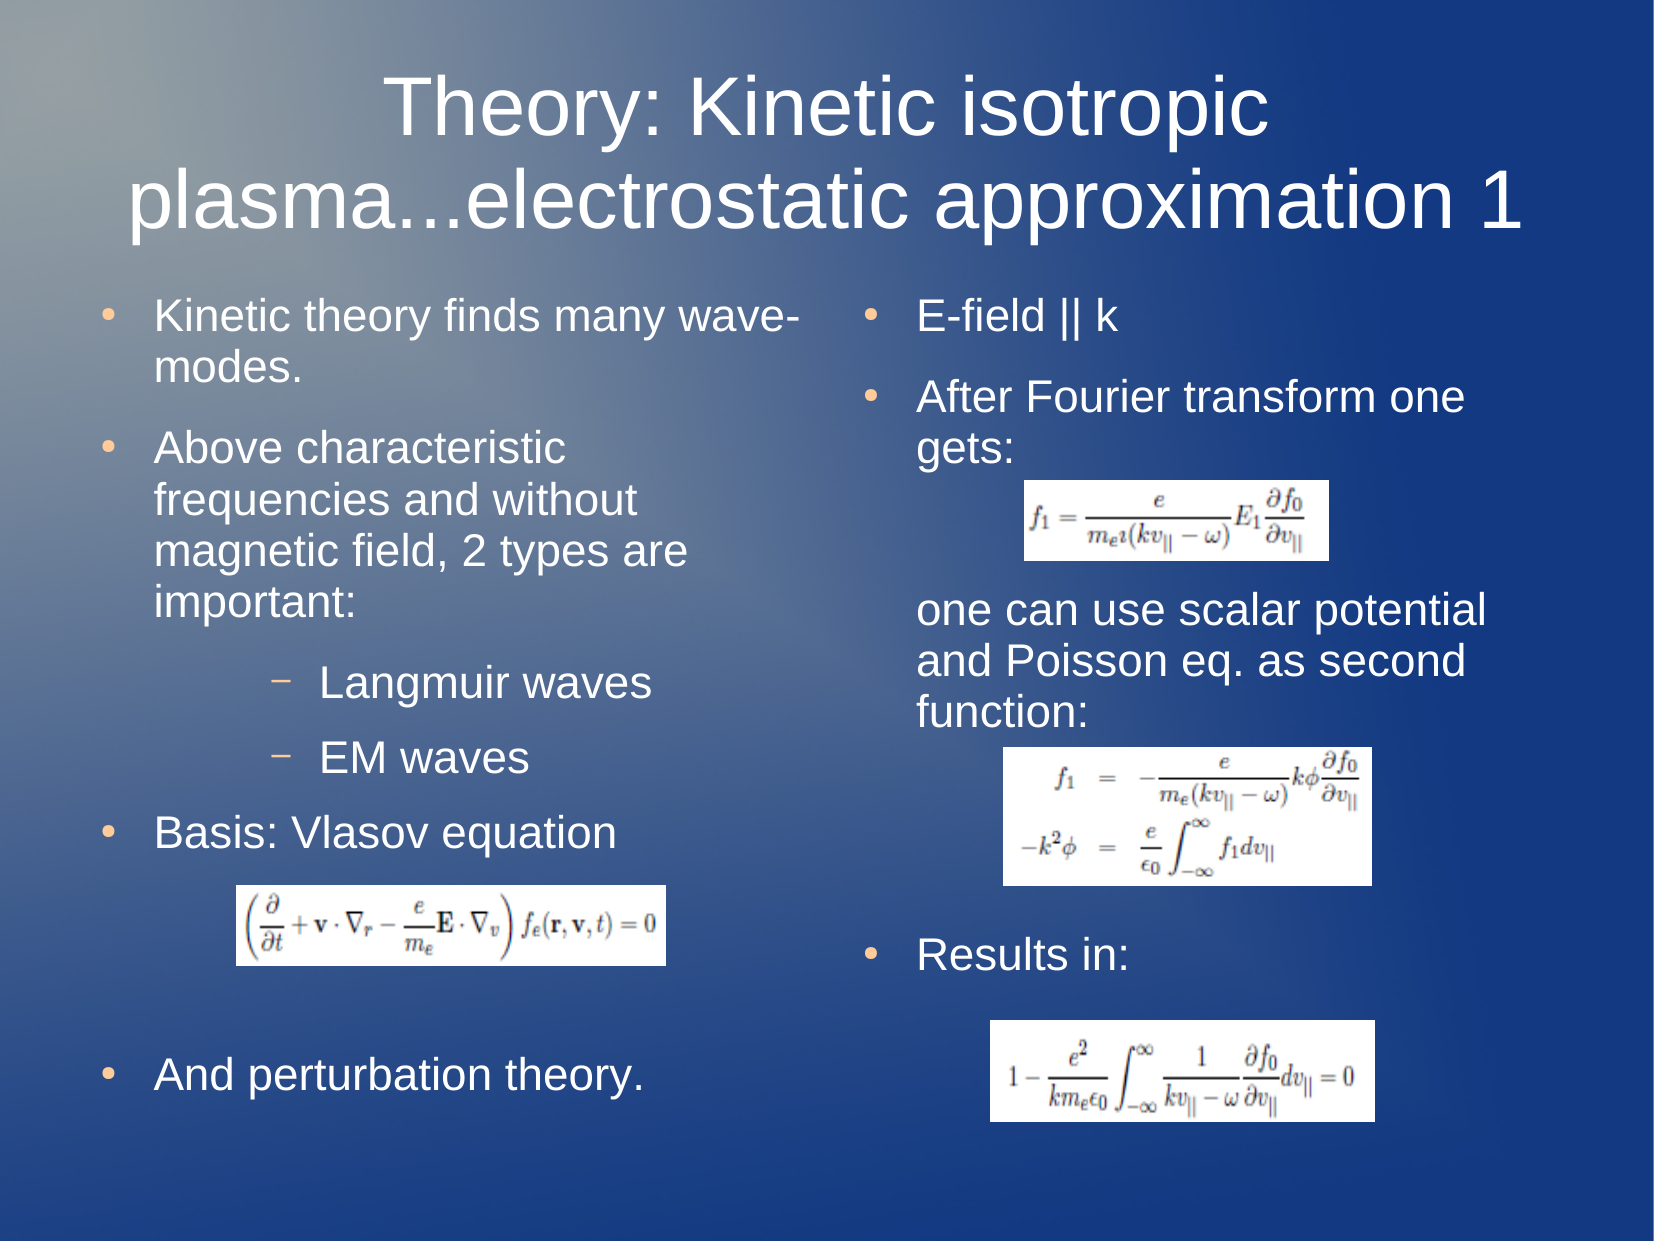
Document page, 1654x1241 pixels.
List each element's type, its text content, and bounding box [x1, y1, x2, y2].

picture [0, 0, 1654, 1241]
list Kinetic theory finds many wave-modes. Above characteristic frequencies and without magnetic field, 2 types are important: Langmuir waves EM waves Basis: Vlasov equation And perturbation theory. [82, 290, 809, 1109]
title Theory: Kinetic isotropic plasma...electrostatic approximation 1 [82, 49, 1571, 257]
list E-field || k After Fourier transform one gets: one can use scalar potential and Poisson eq. as second function: Results in: [845, 290, 1572, 1094]
